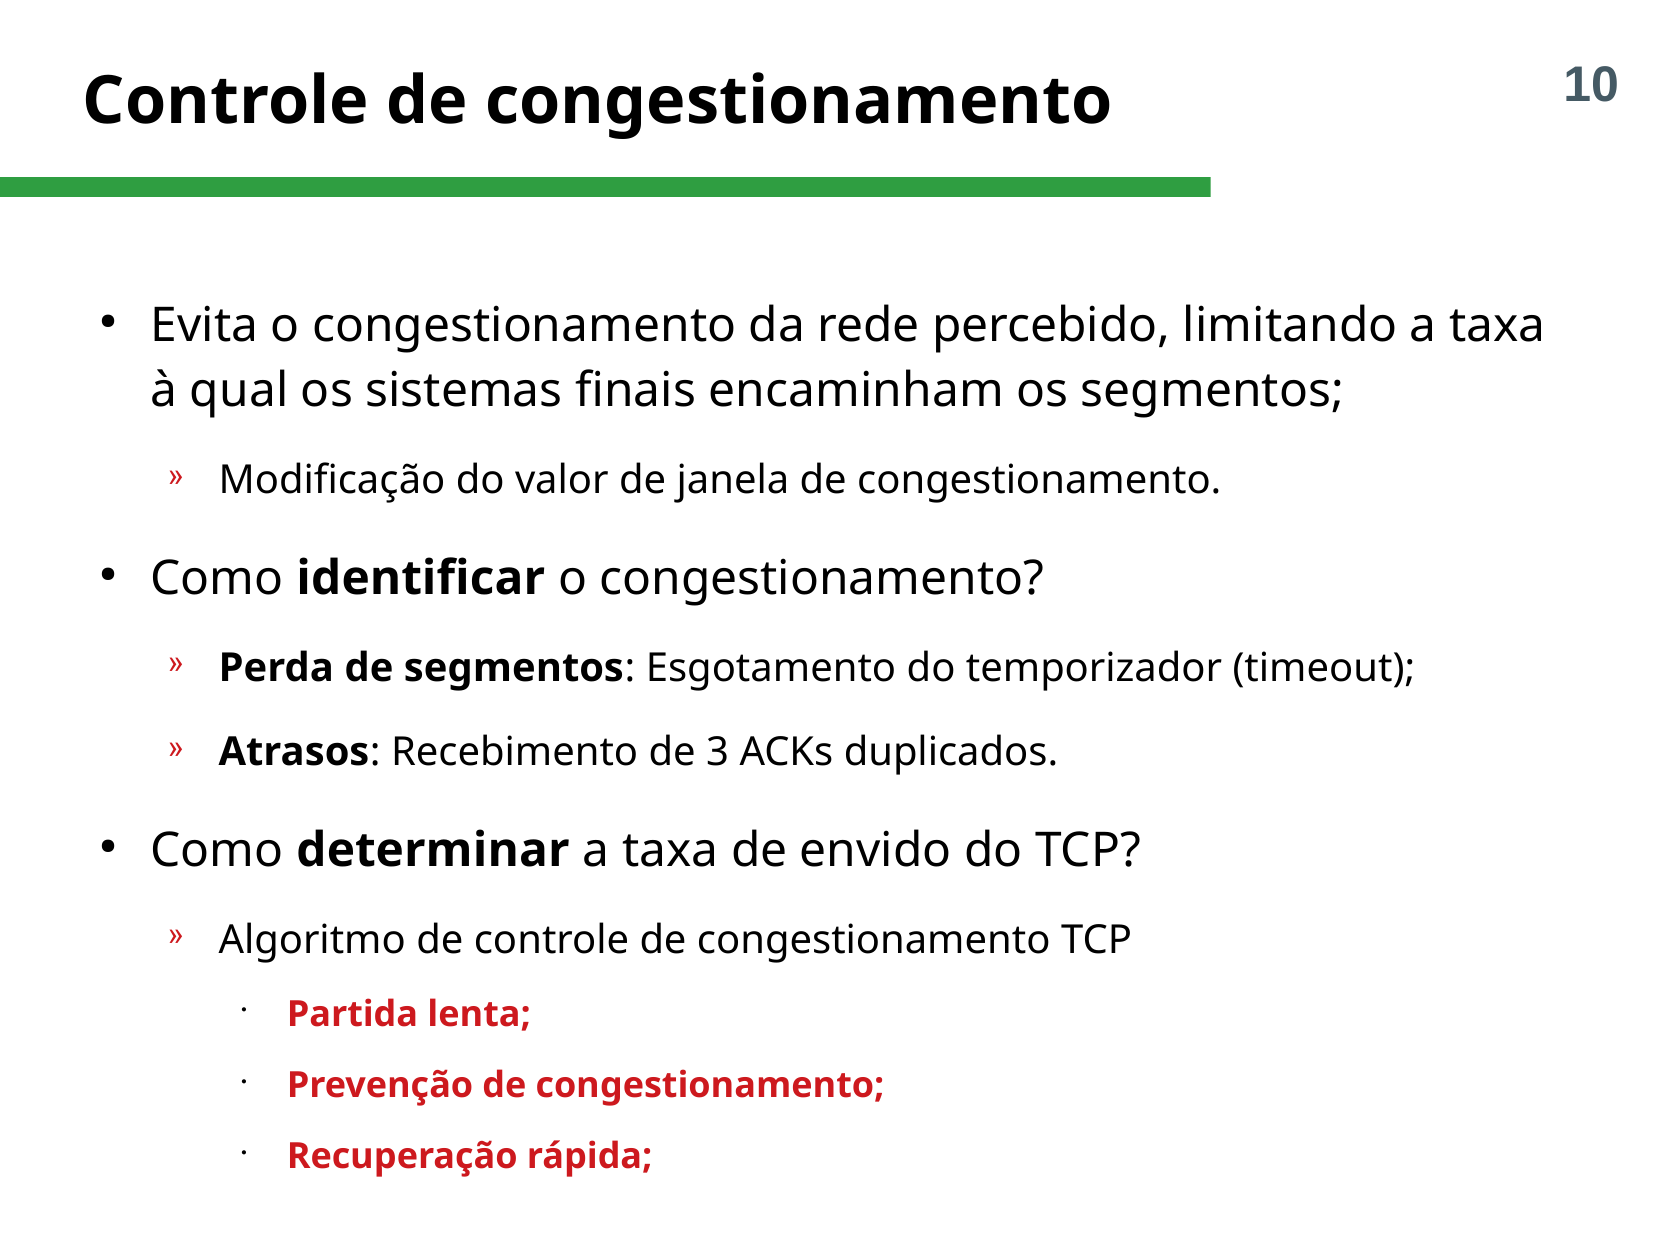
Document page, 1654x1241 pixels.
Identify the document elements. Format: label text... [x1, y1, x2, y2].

title Controle de congestionamento [82, 0, 1270, 202]
list Evita o congestionamento da rede percebido, limitando a taxa à qual os sistemas finais encaminham os segmentos; Modificação do valor de janela de congestionamento. Como identificar o congestionamento? Perda de segmentos: Esgotamento do temporizador (timeout); Atrasos: Recebimento de 3 ACKs duplicados. Como determinar a taxa de envido do TCP? Algoritmo de controle de congestionamento TCP Partida lenta; Prevenção de congestionamento; Recuperação rápida; [82, 290, 1571, 1182]
